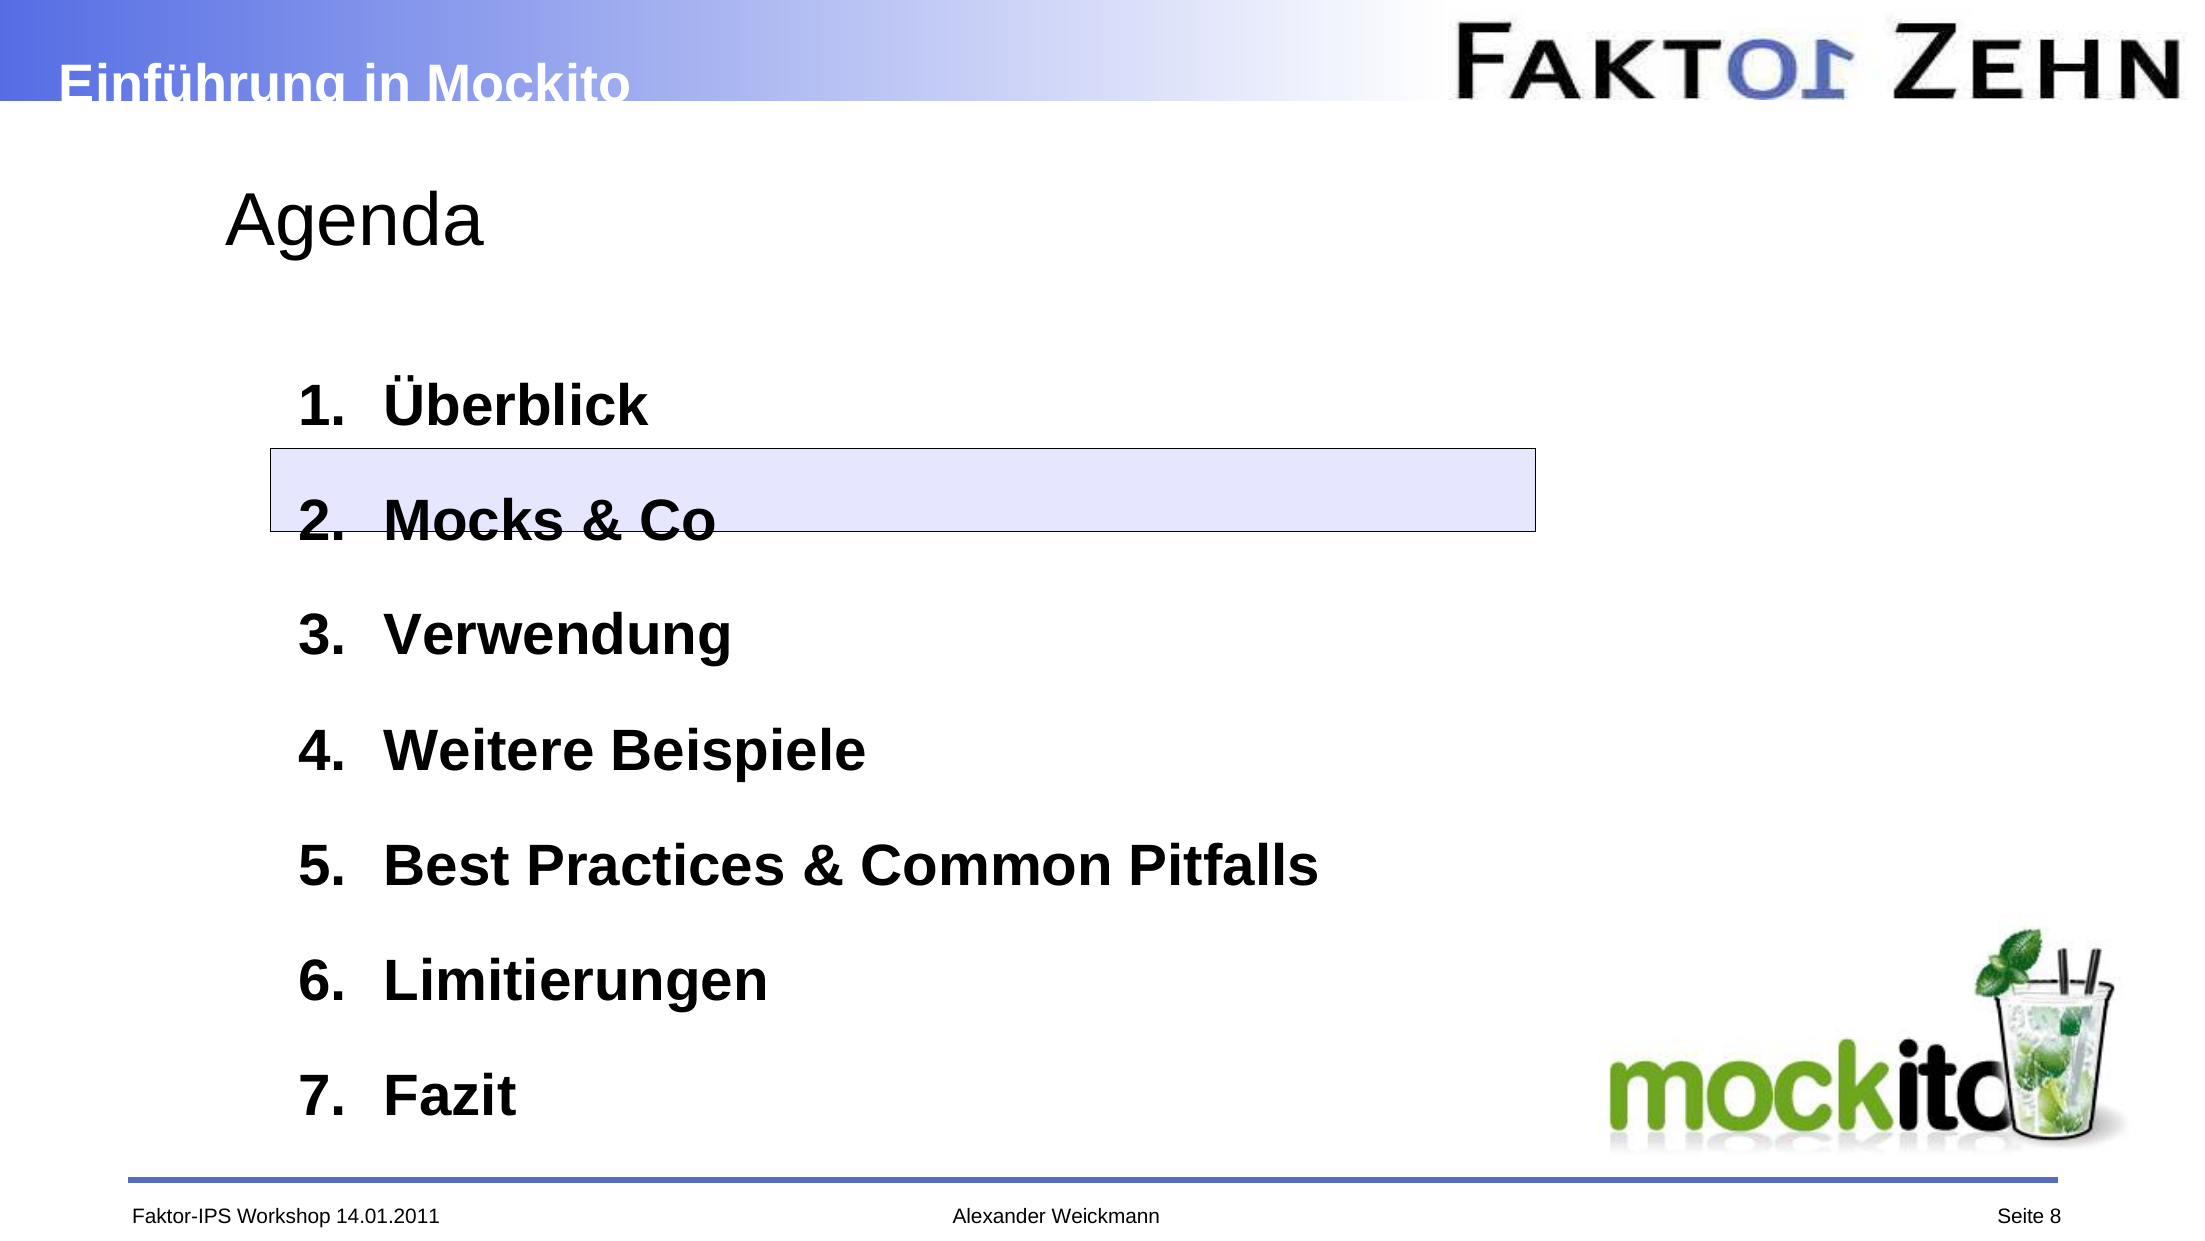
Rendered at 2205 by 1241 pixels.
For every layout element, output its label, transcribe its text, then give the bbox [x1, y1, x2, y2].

title Agenda [225, 142, 1981, 296]
picture [1598, 914, 2141, 1167]
picture [1448, 7, 2191, 100]
list Überblick Mocks & Co Verwendung Weitere Beispiele Best Practices & Common Pitfalls Limitierungen Fazit [280, 339, 2036, 1111]
text_box [270, 448, 280, 532]
